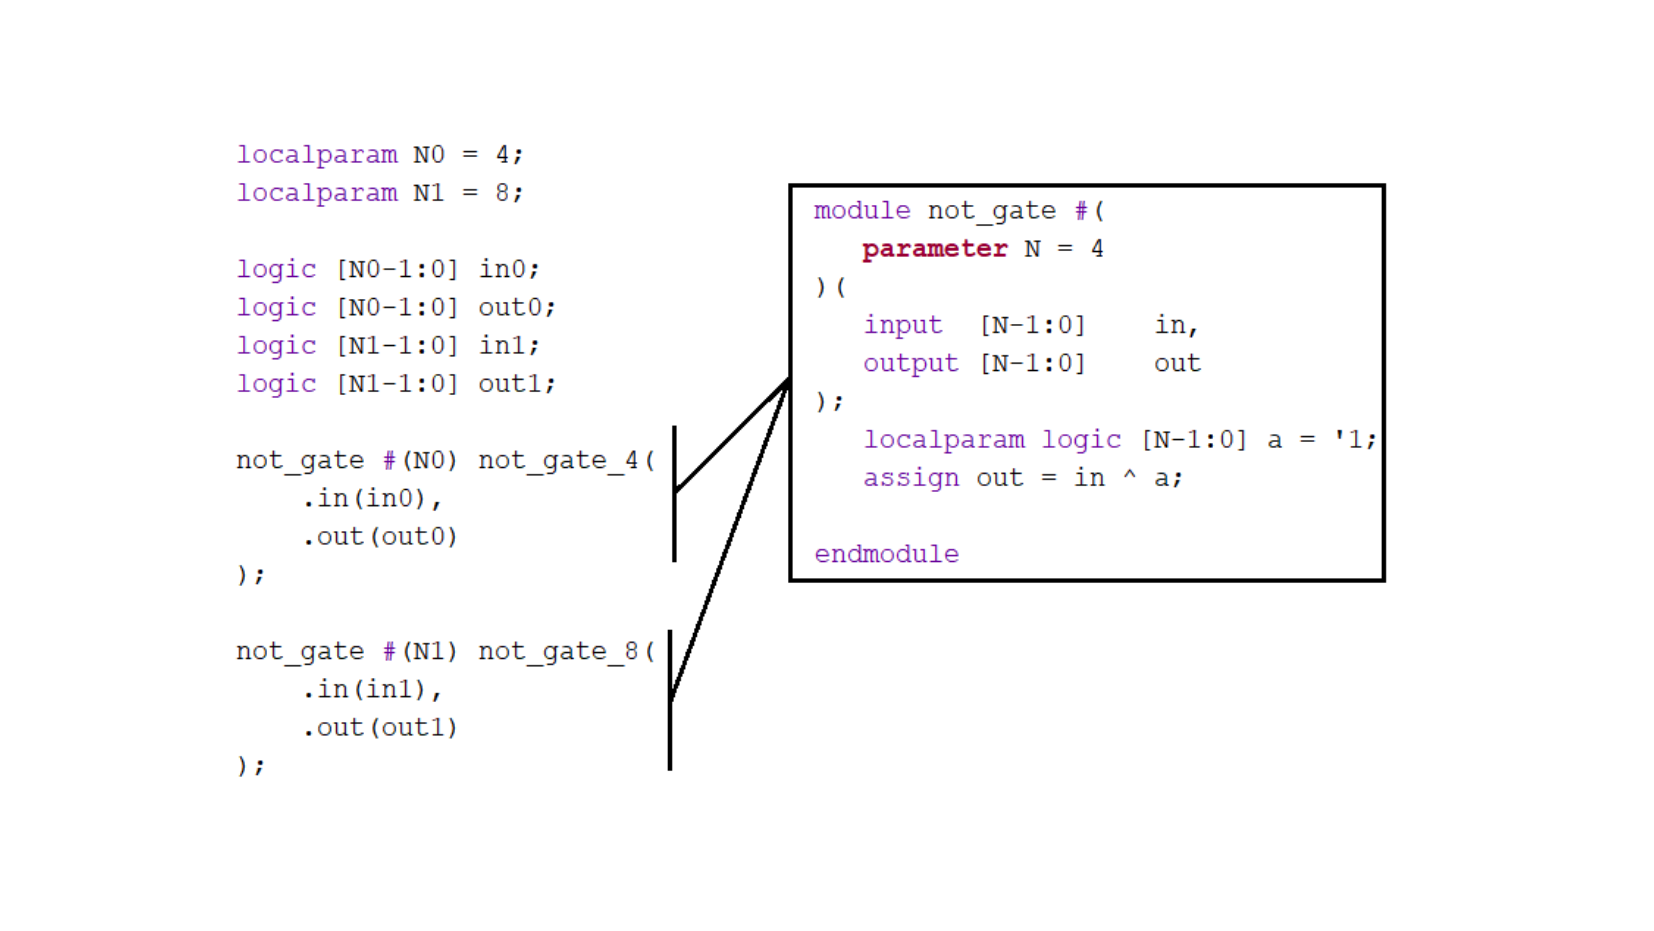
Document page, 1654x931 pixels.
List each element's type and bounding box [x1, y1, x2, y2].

picture [195, 110, 1426, 916]
